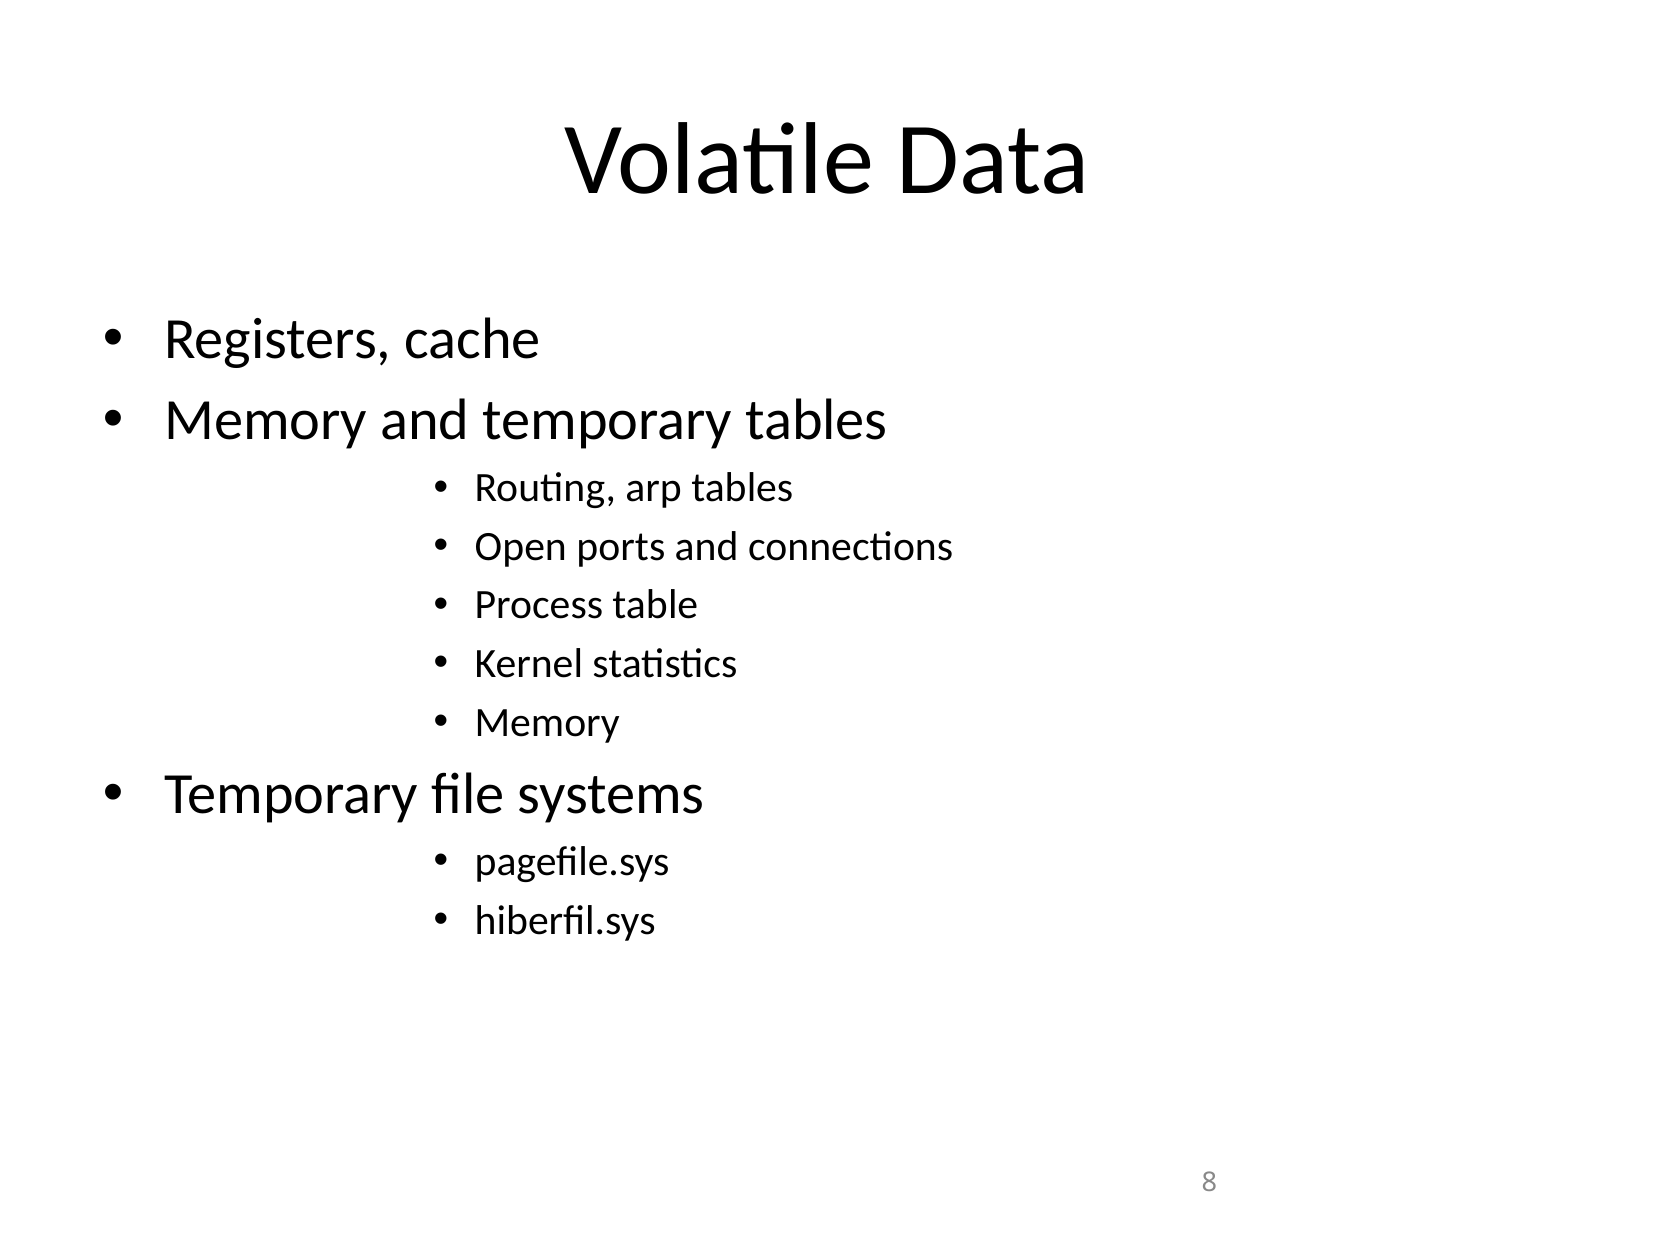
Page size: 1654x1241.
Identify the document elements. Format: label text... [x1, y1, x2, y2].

text_box <number> [1185, 1149, 1571, 1216]
text_box Registers, cache Memory and temporary tables Routing, arp tables Open ports and connections Process table Kernel statistics Memory Temporary file systems pagefile.sys hiberfil.sys [86, 299, 1575, 1156]
text_box Volatile Data [82, 49, 1571, 257]
